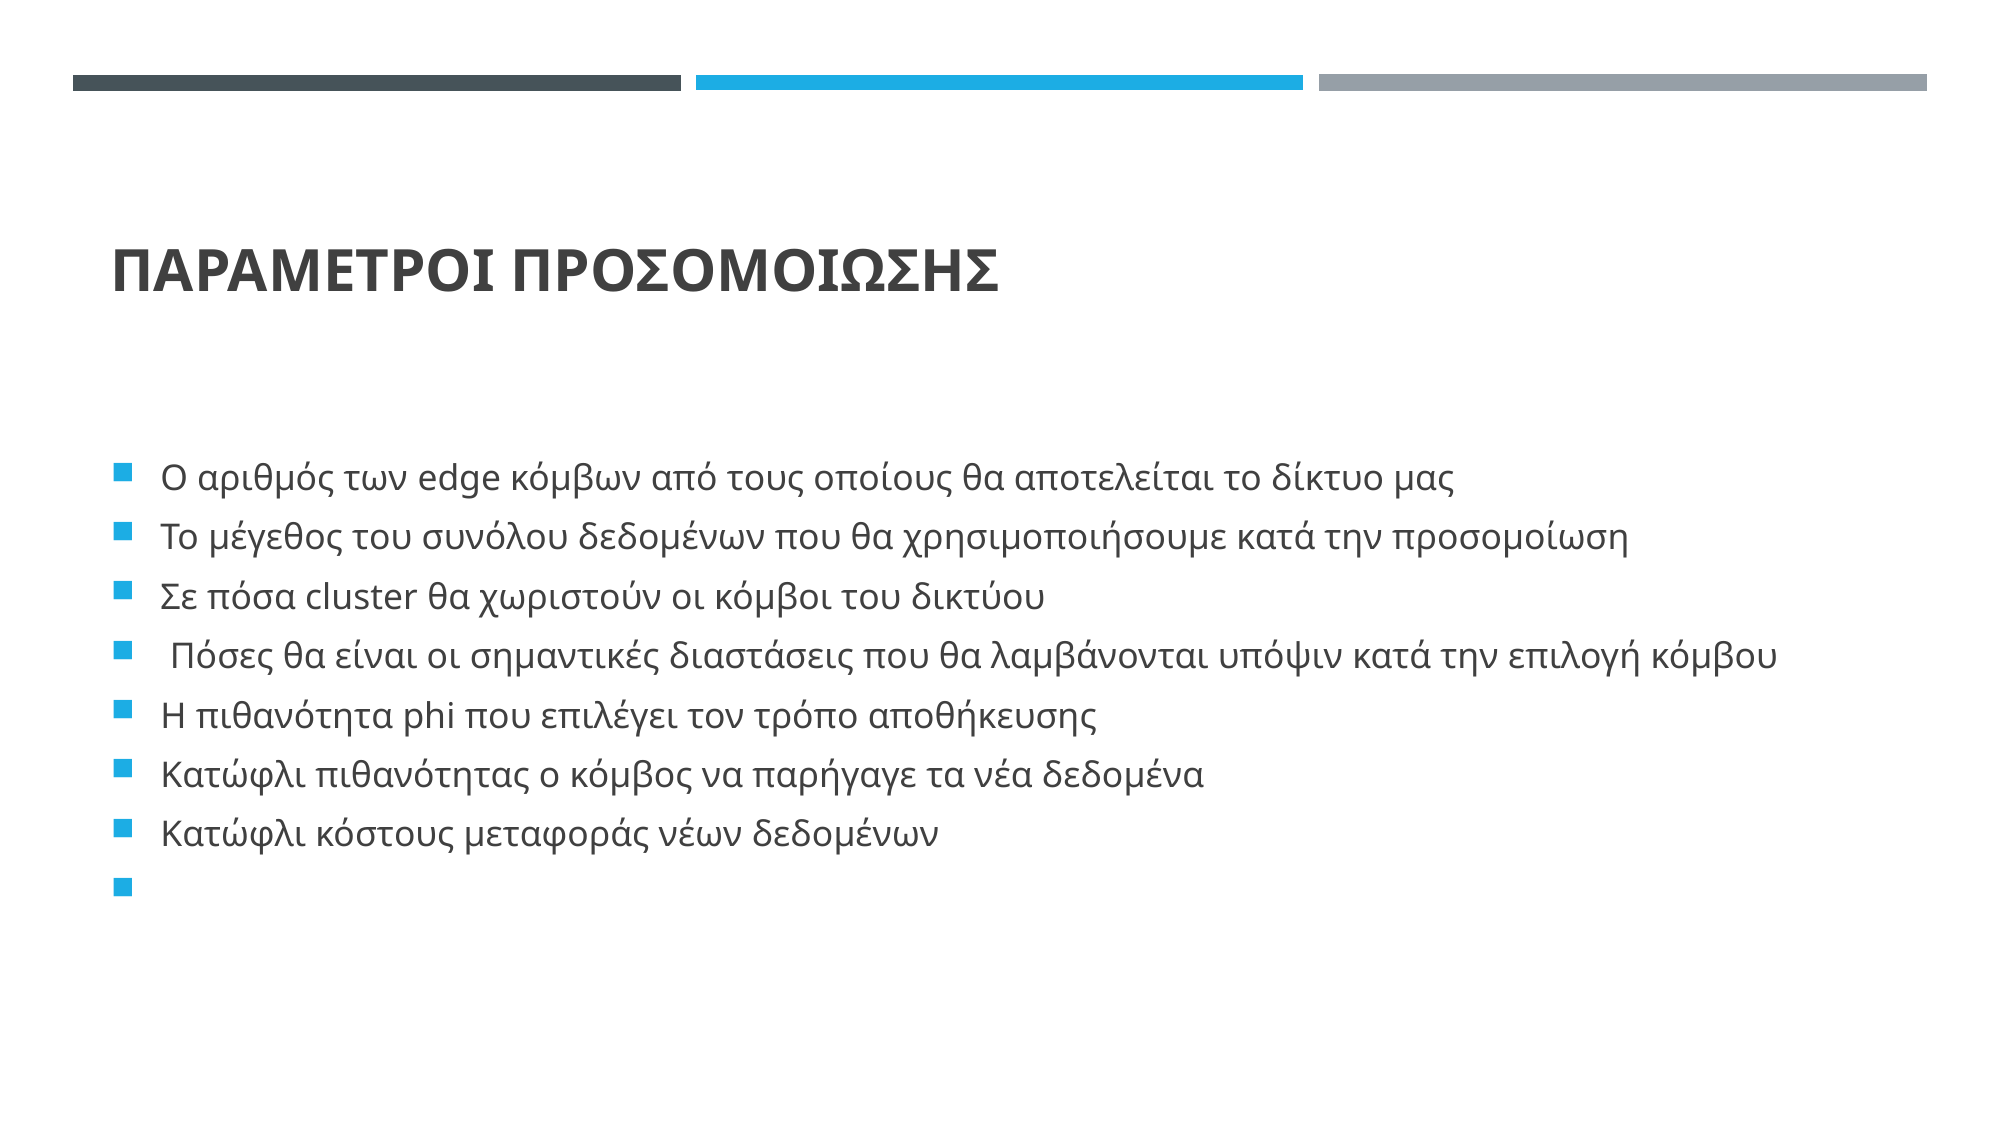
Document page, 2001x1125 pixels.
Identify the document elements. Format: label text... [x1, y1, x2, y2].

title Παραμετροι προσομοΙΩΣΗΣ [95, 115, 1905, 311]
list Ο αριθμός των edge κόμβων από τους οποίους θα αποτελείται το δίκτυο μας Το μέγεθος του συνόλου δεδομένων που θα χρησιμοποιήσουμε κατά την προσομοίωση Σε πόσα cluster θα χωριστούν οι κόμβοι του δικτύου Πόσες θα είναι οι σημαντικές διαστάσεις που θα λαμβάνονται υπόψιν κατά την επιλογή κόμβου Η πιθανότητα phi που επιλέγει τον τρόπο αποθήκευσης Κατώφλι πιθανότητας ο κόμβος να παρήγαγε τα νέα δεδομένα Κατώφλι κόστους μεταφοράς νέων δεδομένων [95, 383, 1905, 981]
